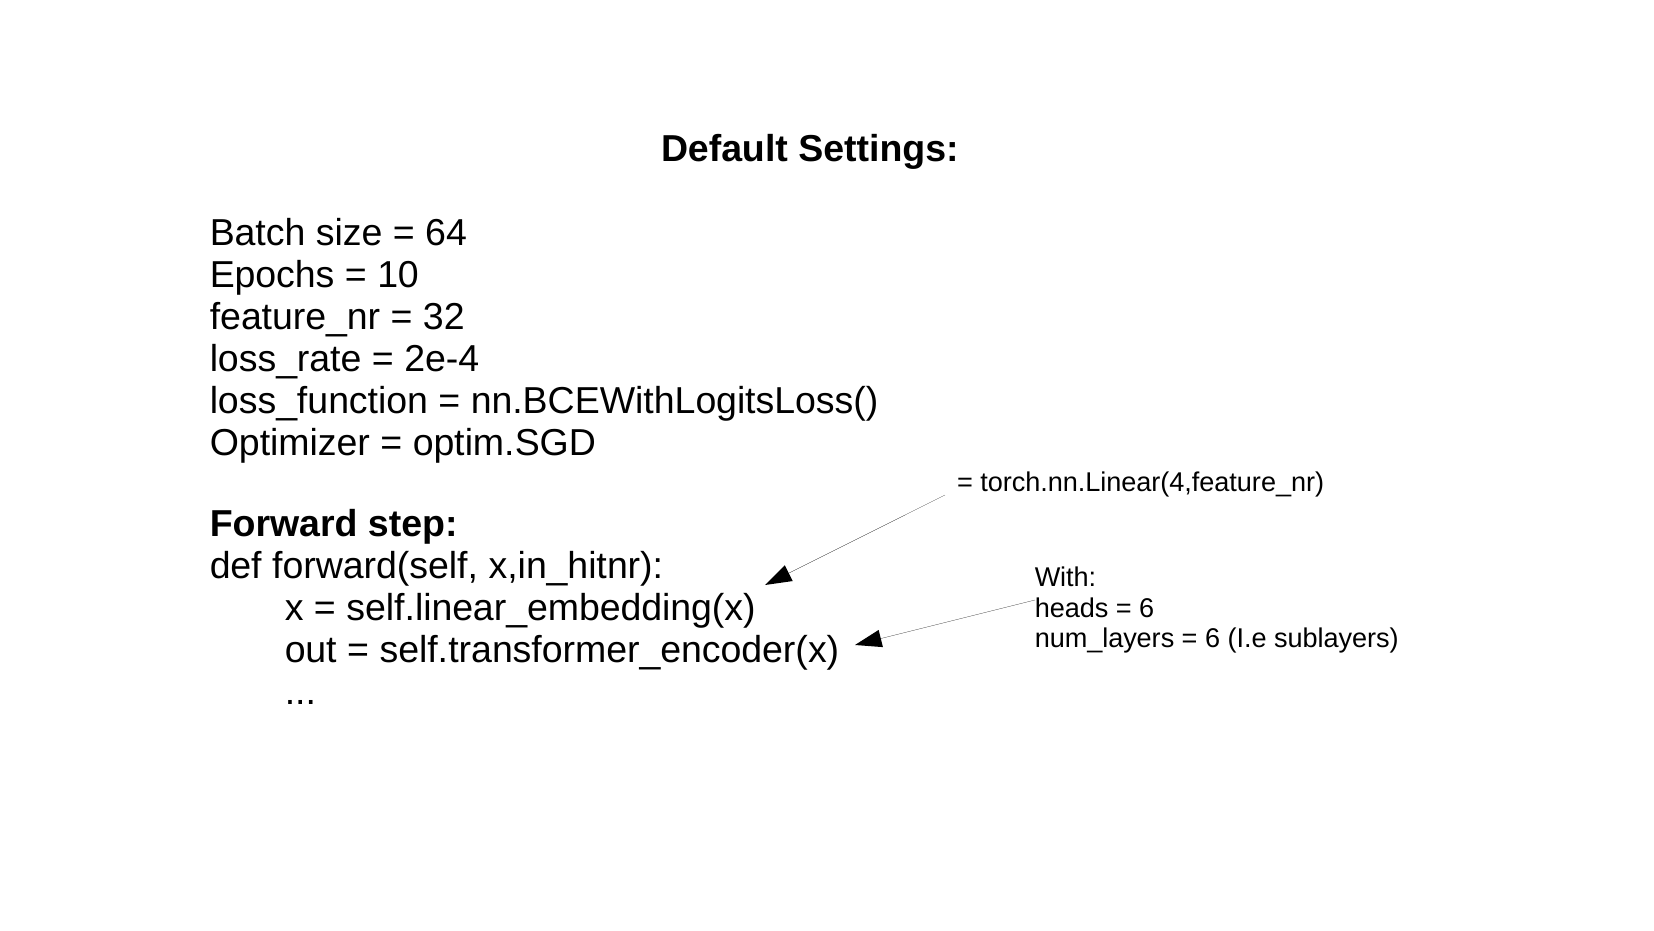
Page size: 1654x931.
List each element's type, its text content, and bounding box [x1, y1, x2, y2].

text_box With: heads = 6 num_layers = 6 (I.e sublayers) [1020, 555, 1561, 661]
text_box = torch.nn.Linear(4,feature_nr) [942, 459, 1528, 526]
text_box Forward step: def forward(self, x,in_hitnr): x = self.linear_embedding(x) out = self.transformer_encoder(x) ... [195, 495, 1471, 826]
text_box Default Settings: Batch size = 64 Epochs = 10 feature_nr = 32 loss_rate = 2e-4 loss_function = nn.BCEWithLogitsLoss() Optimizer = optim.SGD [195, 120, 1426, 495]
